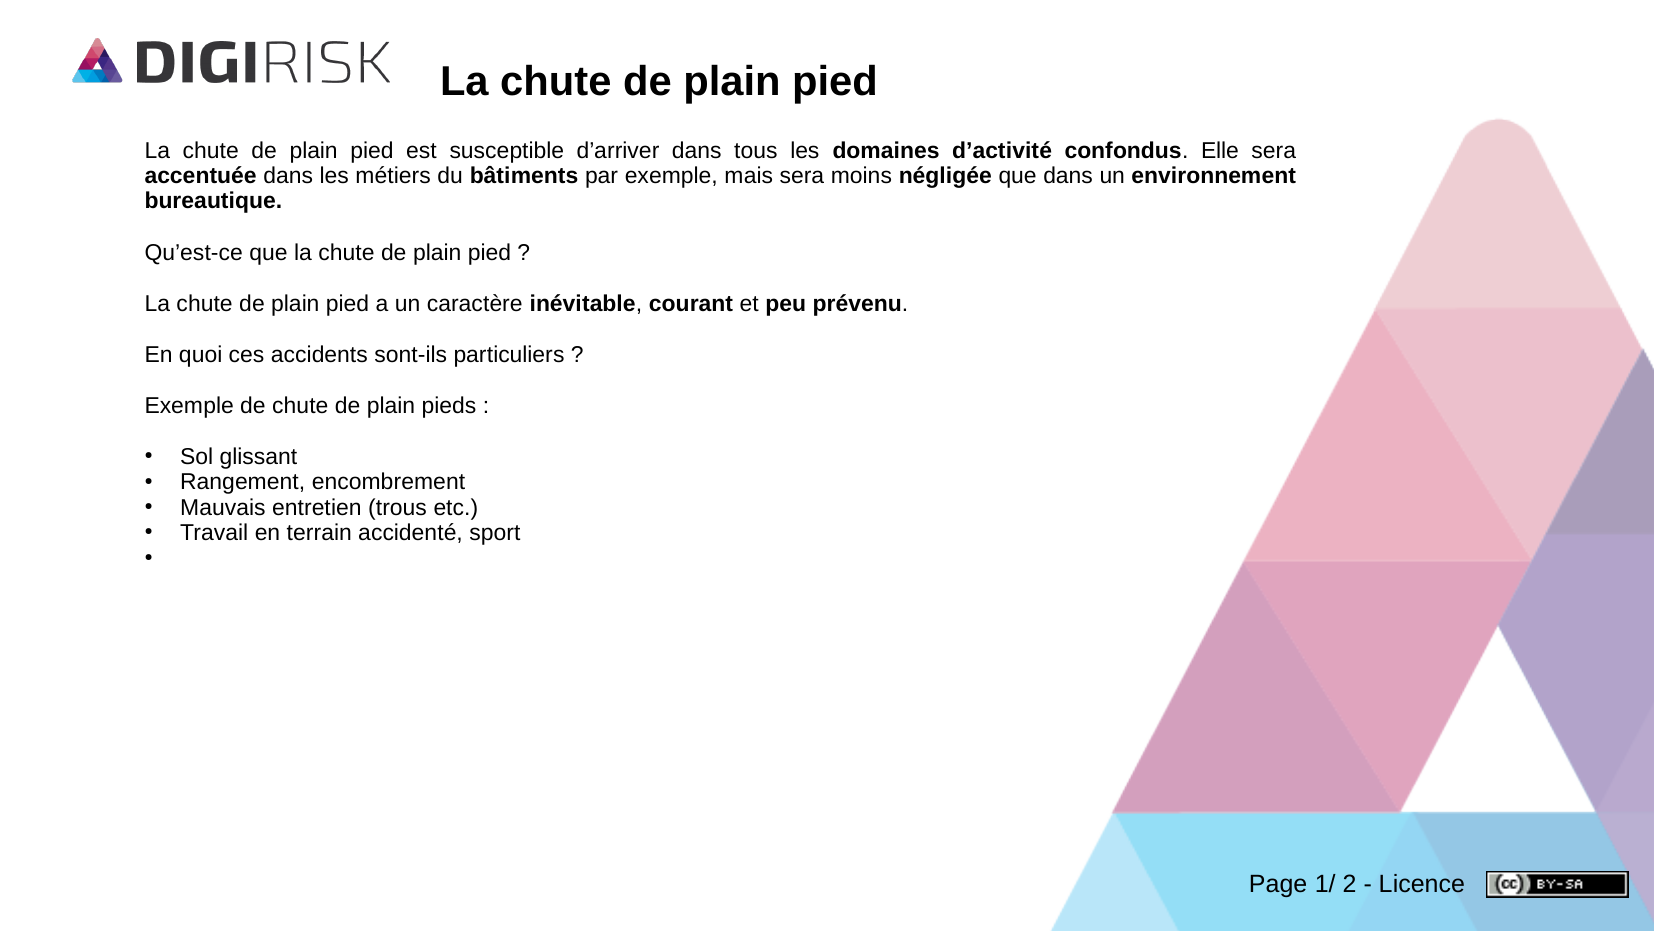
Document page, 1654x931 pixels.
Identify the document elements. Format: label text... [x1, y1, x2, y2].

text_box La chute de plain pied est susceptible d’arriver dans tous les domaines d’activité confondus. Elle sera accentuée dans les métiers du bâtiments par exemple, mais sera moins négligée que dans un environnement bureautique. Qu’est-ce que la chute de plain pied ? La chute de plain pied a un caractère inévitable, courant et peu prévenu. En quoi ces accidents sont-ils particuliers ? Exemple de chute de plain pieds : Sol glissant Rangement, encombrement Mauvais entretien (trous etc.) Travail en terrain accidenté, sport [129, 129, 1312, 815]
picture [1486, 871, 1629, 898]
picture [70, 35, 390, 83]
text_box La chute de plain pied [425, 49, 1607, 112]
